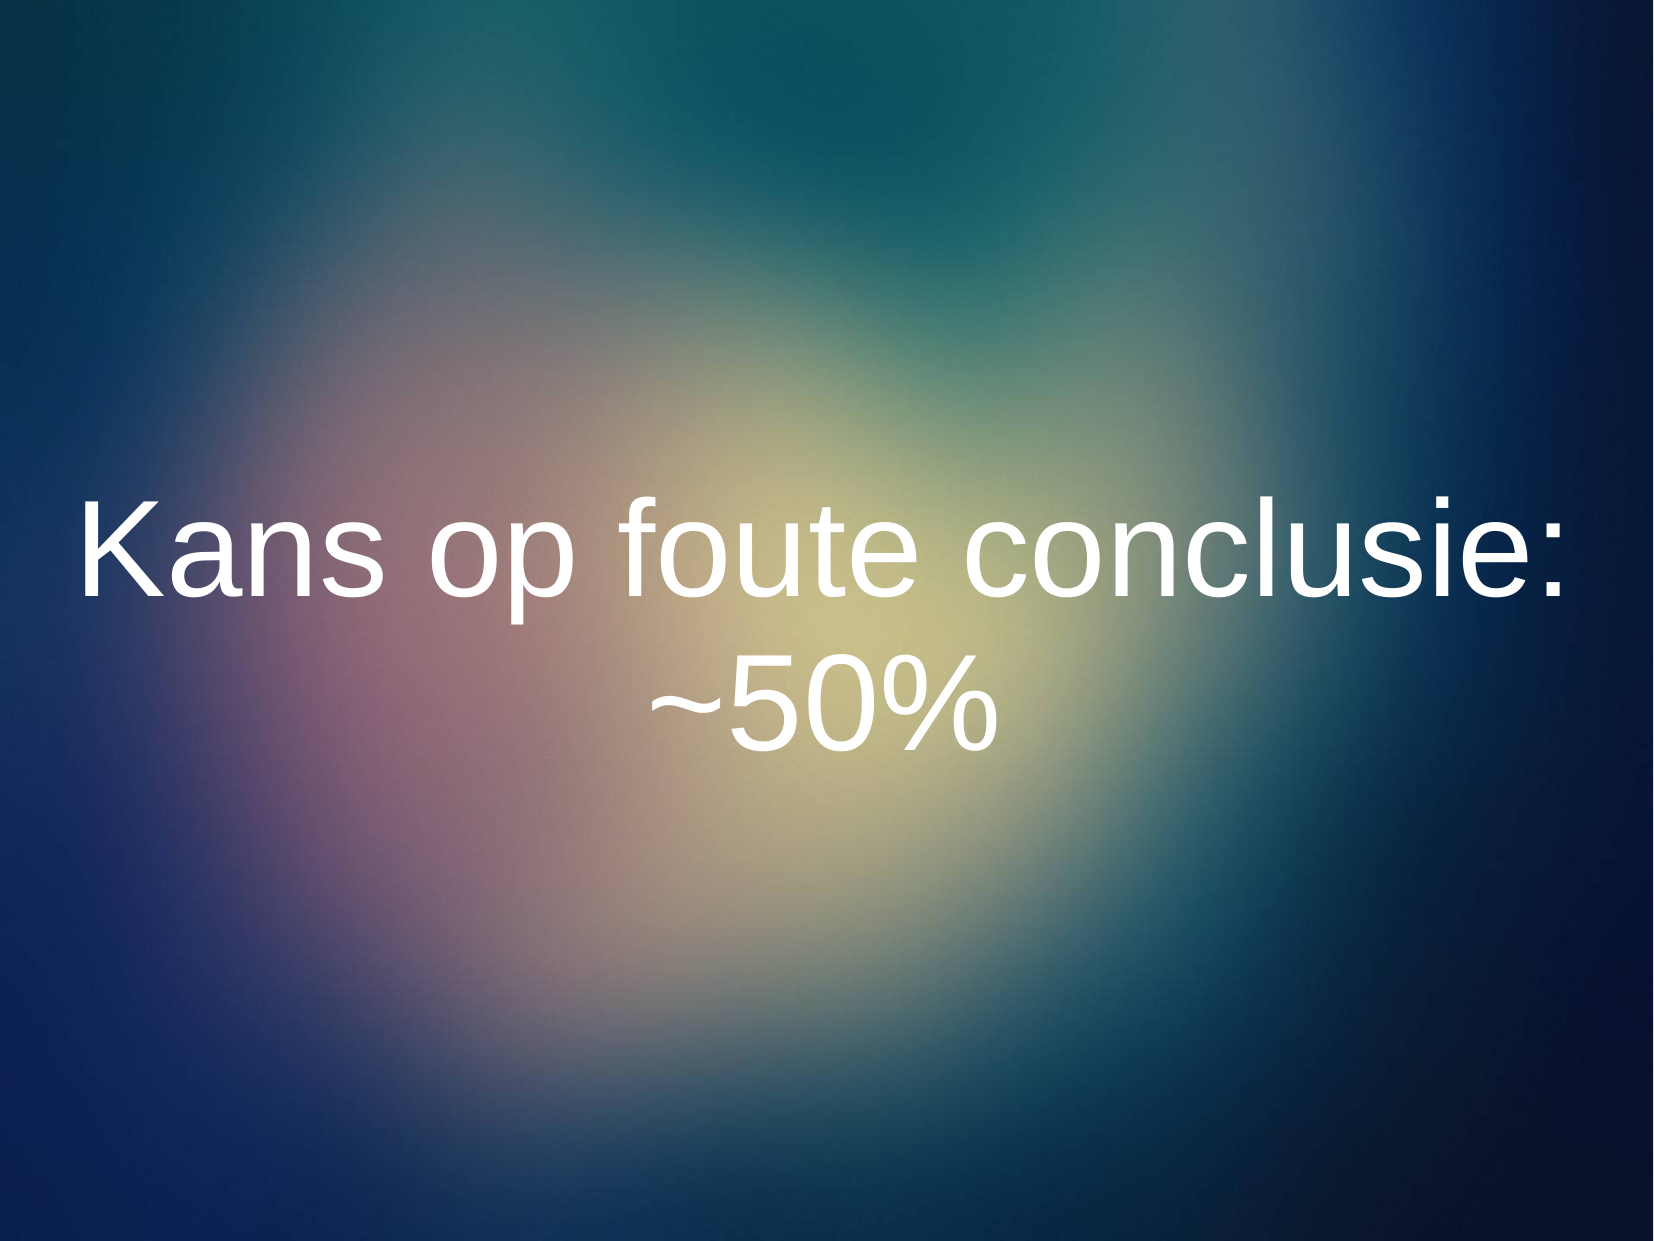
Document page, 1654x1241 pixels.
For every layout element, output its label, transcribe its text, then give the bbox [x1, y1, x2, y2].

text_box Kans op foute conclusie: ~50% [60, 465, 1589, 788]
picture [0, 0, 1654, 1241]
